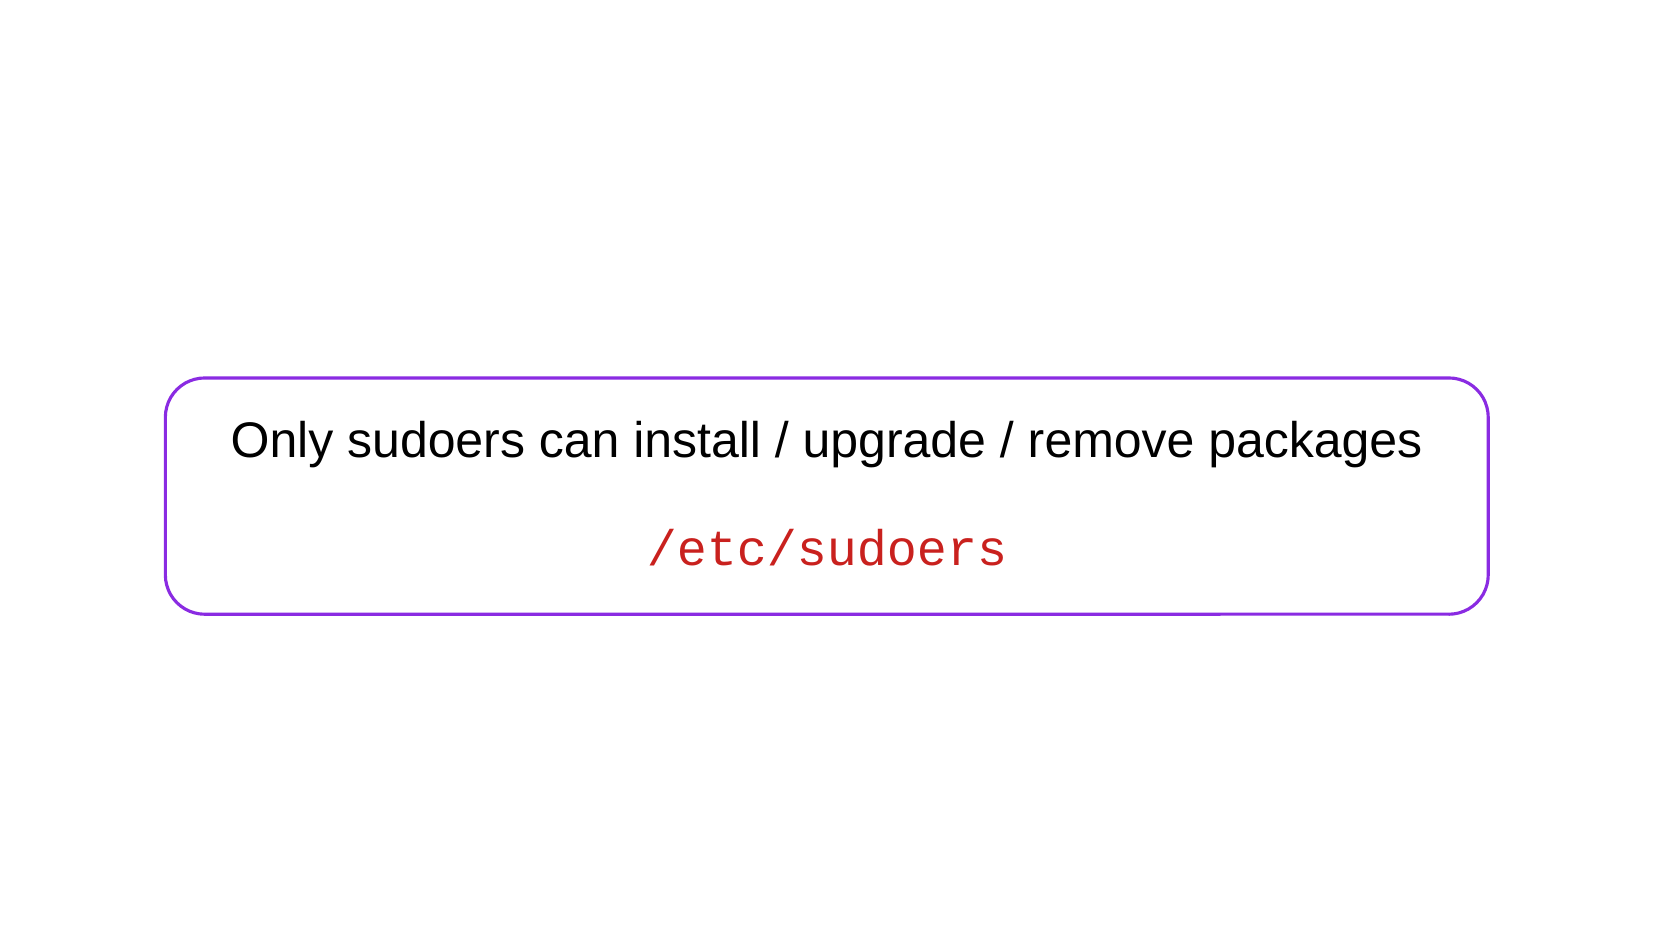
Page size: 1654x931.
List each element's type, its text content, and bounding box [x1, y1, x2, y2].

text_box Only sudoers can install / upgrade / remove packages /etc/sudoers [165, 377, 1489, 615]
